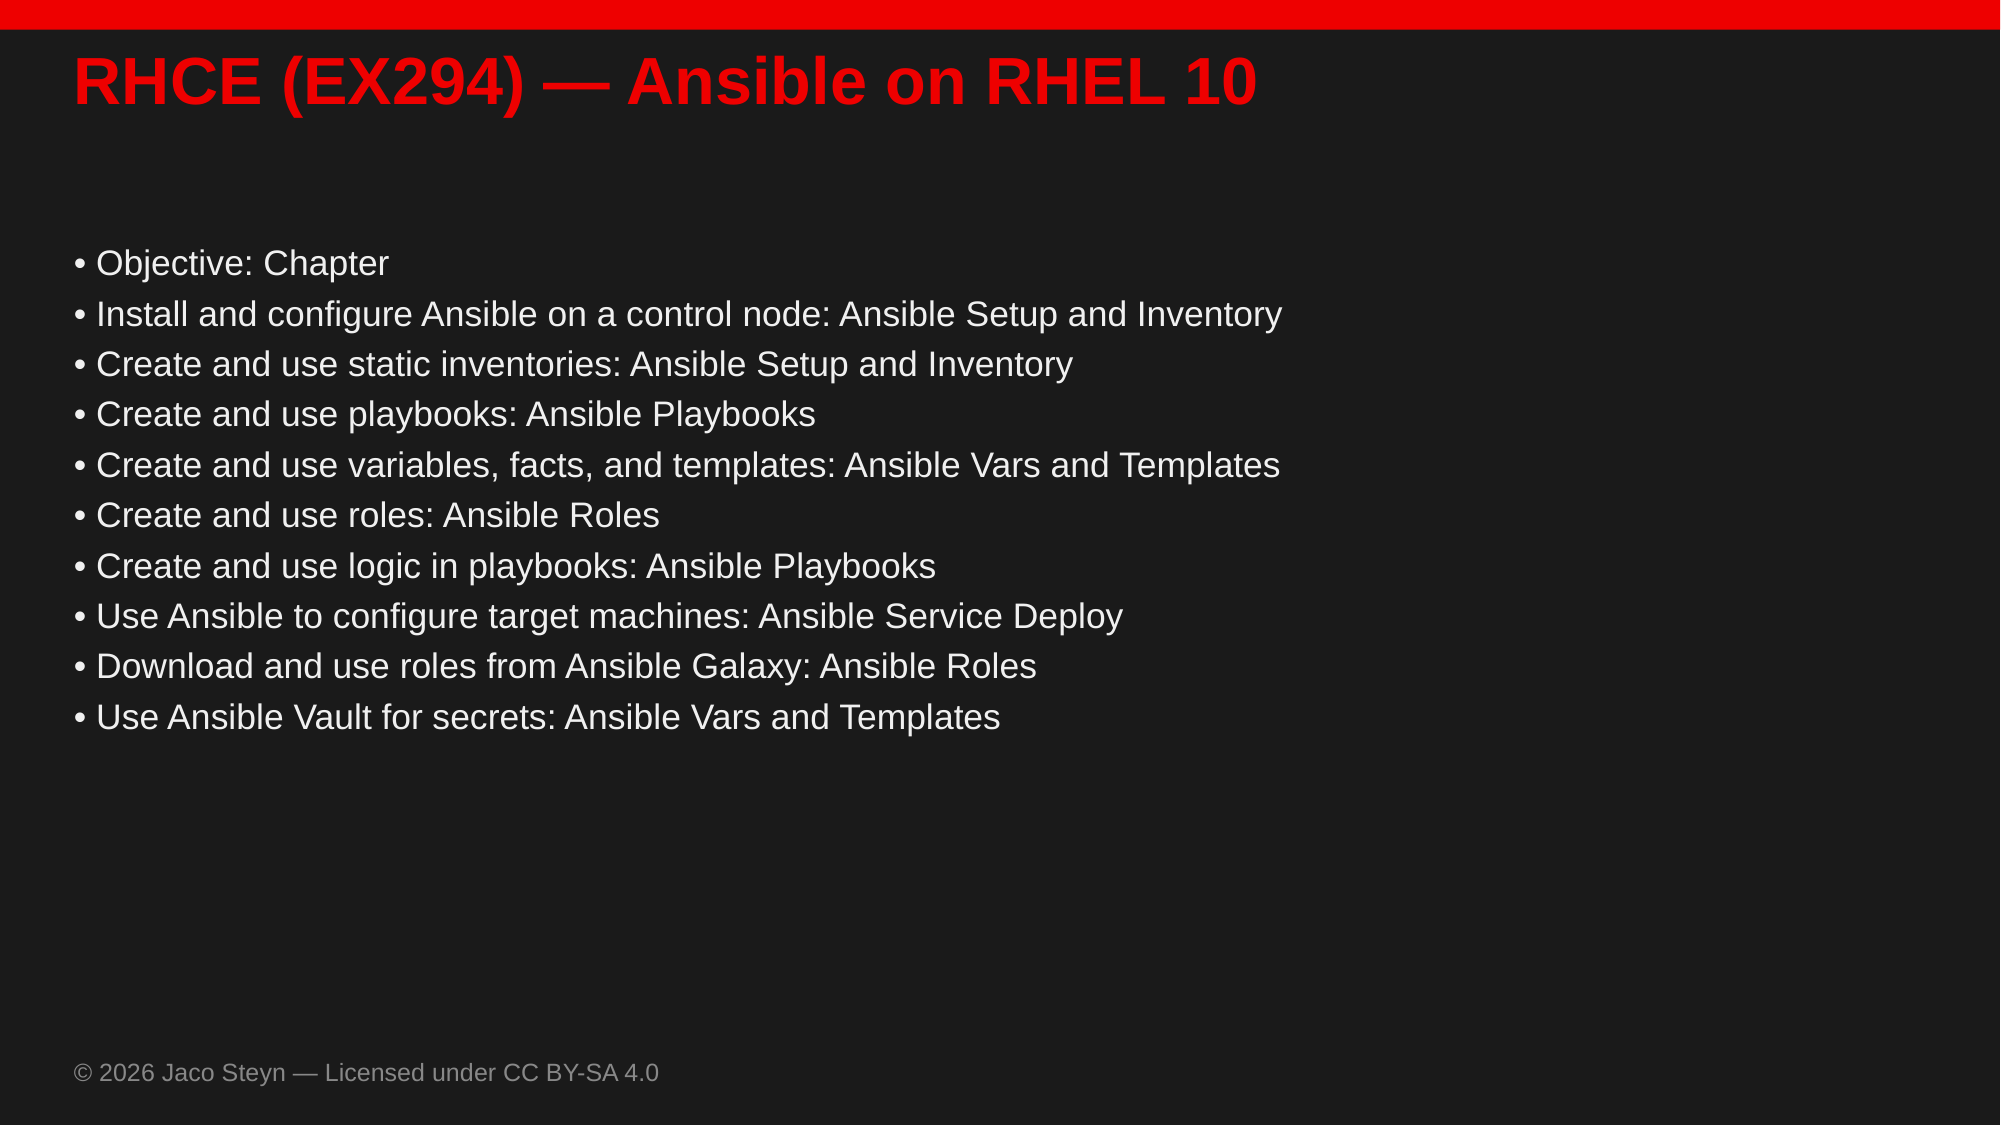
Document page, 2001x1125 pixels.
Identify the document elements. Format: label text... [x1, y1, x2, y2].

text_box RHCE (EX294) — Ansible on RHEL 10 [59, 36, 1942, 208]
text_box [0, 0, 2001, 30]
text_box © 2026 Jaco Steyn — Licensed under CC BY-SA 4.0 [59, 1051, 1942, 1093]
text_box • Objective: Chapter • Install and configure Ansible on a control node: Ansible Setup and Inventory • Create and use static inventories: Ansible Setup and Inventory • Create and use playbooks: Ansible Playbooks • Create and use variables, facts, and templates: Ansible Vars and Templates • Create and use roles: Ansible Roles • Create and use logic in playbooks: Ansible Playbooks • Use Ansible to configure target machines: Ansible Service Deploy • Download and use roles from Ansible Galaxy: Ansible Roles • Use Ansible Vault for secrets: Ansible Vars and Templates [59, 236, 1942, 1037]
